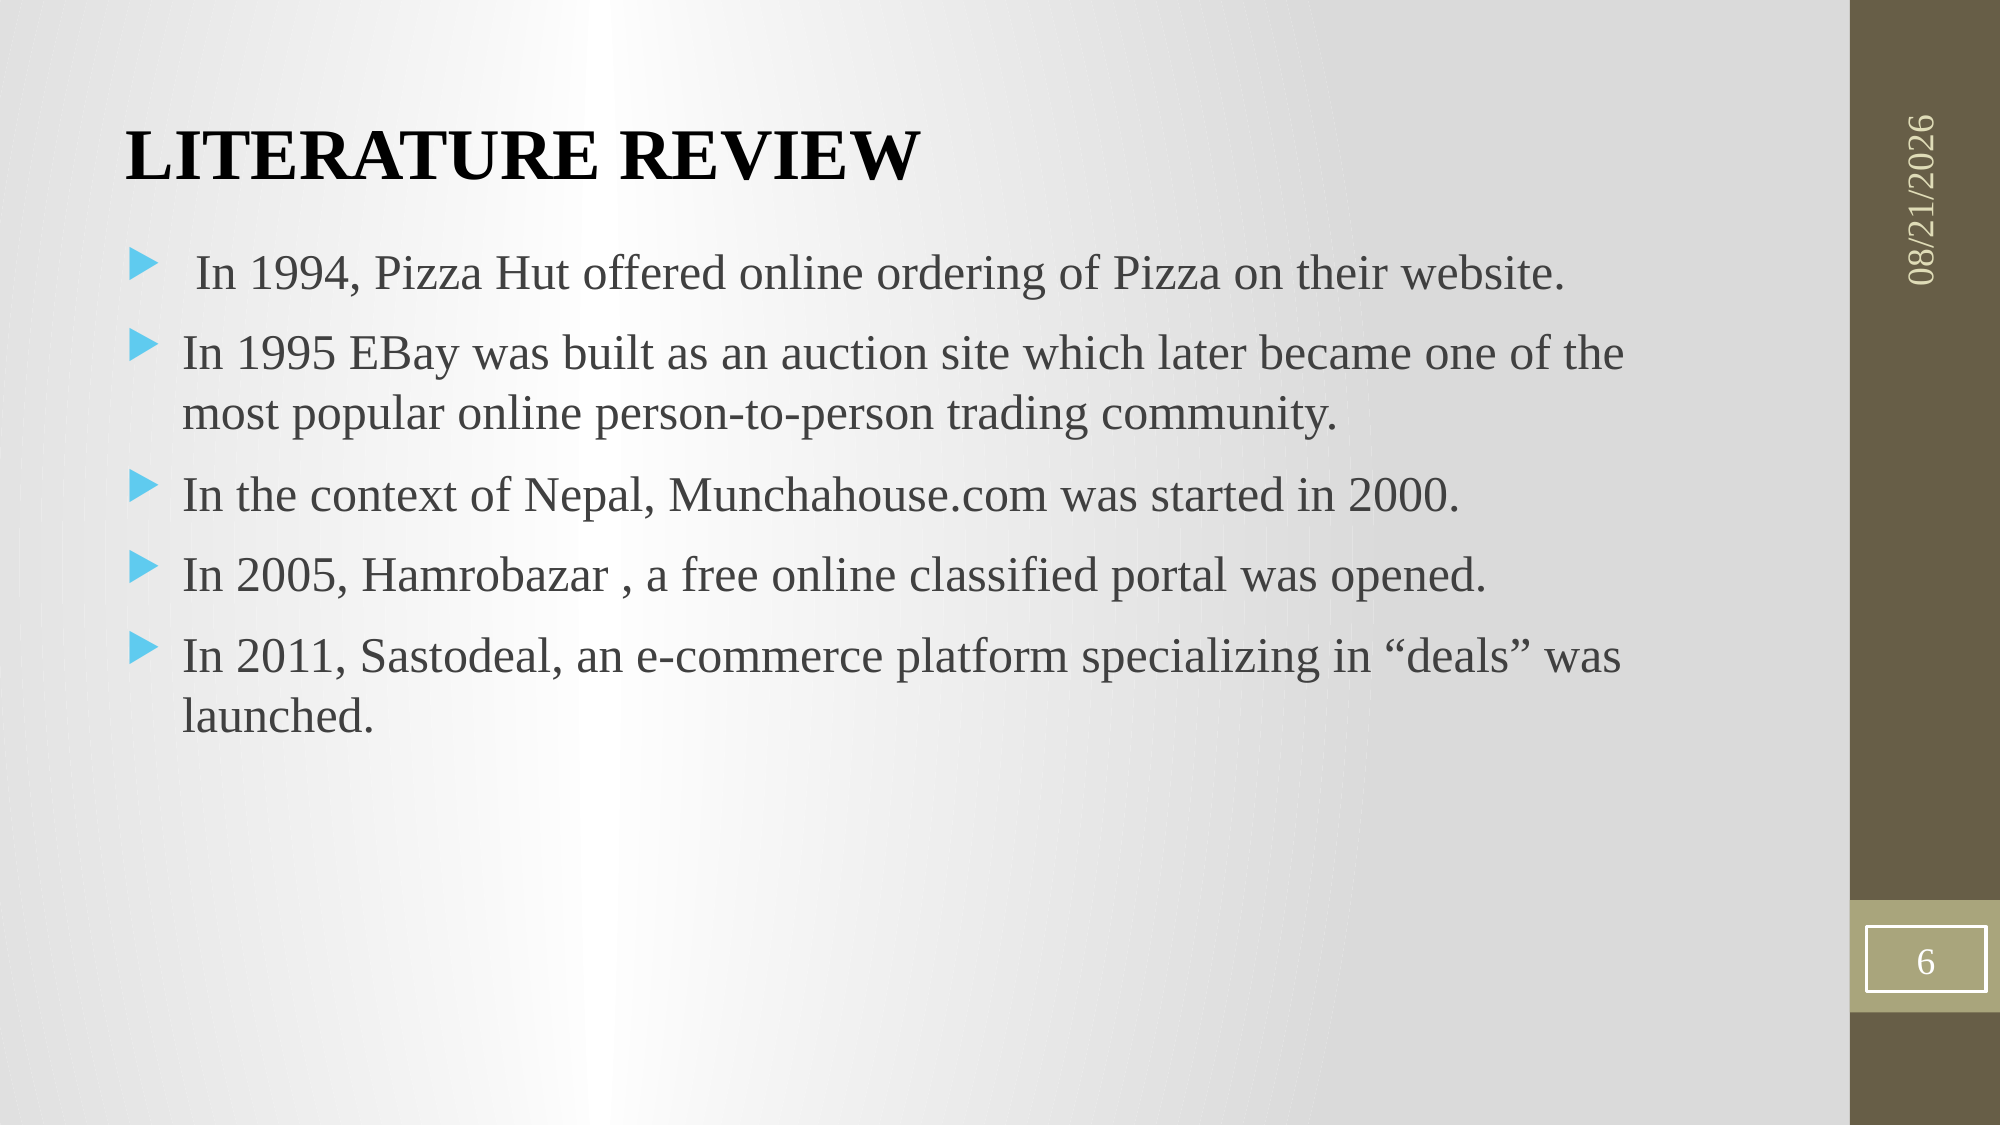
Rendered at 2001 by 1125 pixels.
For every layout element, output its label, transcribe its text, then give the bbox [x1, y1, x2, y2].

slide_number <number> [1866, 926, 1987, 992]
slide_number 11/22/2020 [1878, 100, 1959, 501]
text_box LITERATURE REVIEW [111, 99, 1522, 203]
text_box In 1994, Pizza Hut offered online ordering of Pizza on their website. In 1995 EBay was built as an auction site which later became one of the most popular online person-to-person trading community. In the context of Nepal, Munchahouse.com was started in 2000. In 2005, Hamrobazar , a free online classified portal was opened. In 2011, Sastodeal, an e-commerce platform specializing in “deals” was launched. [111, 231, 1724, 1090]
